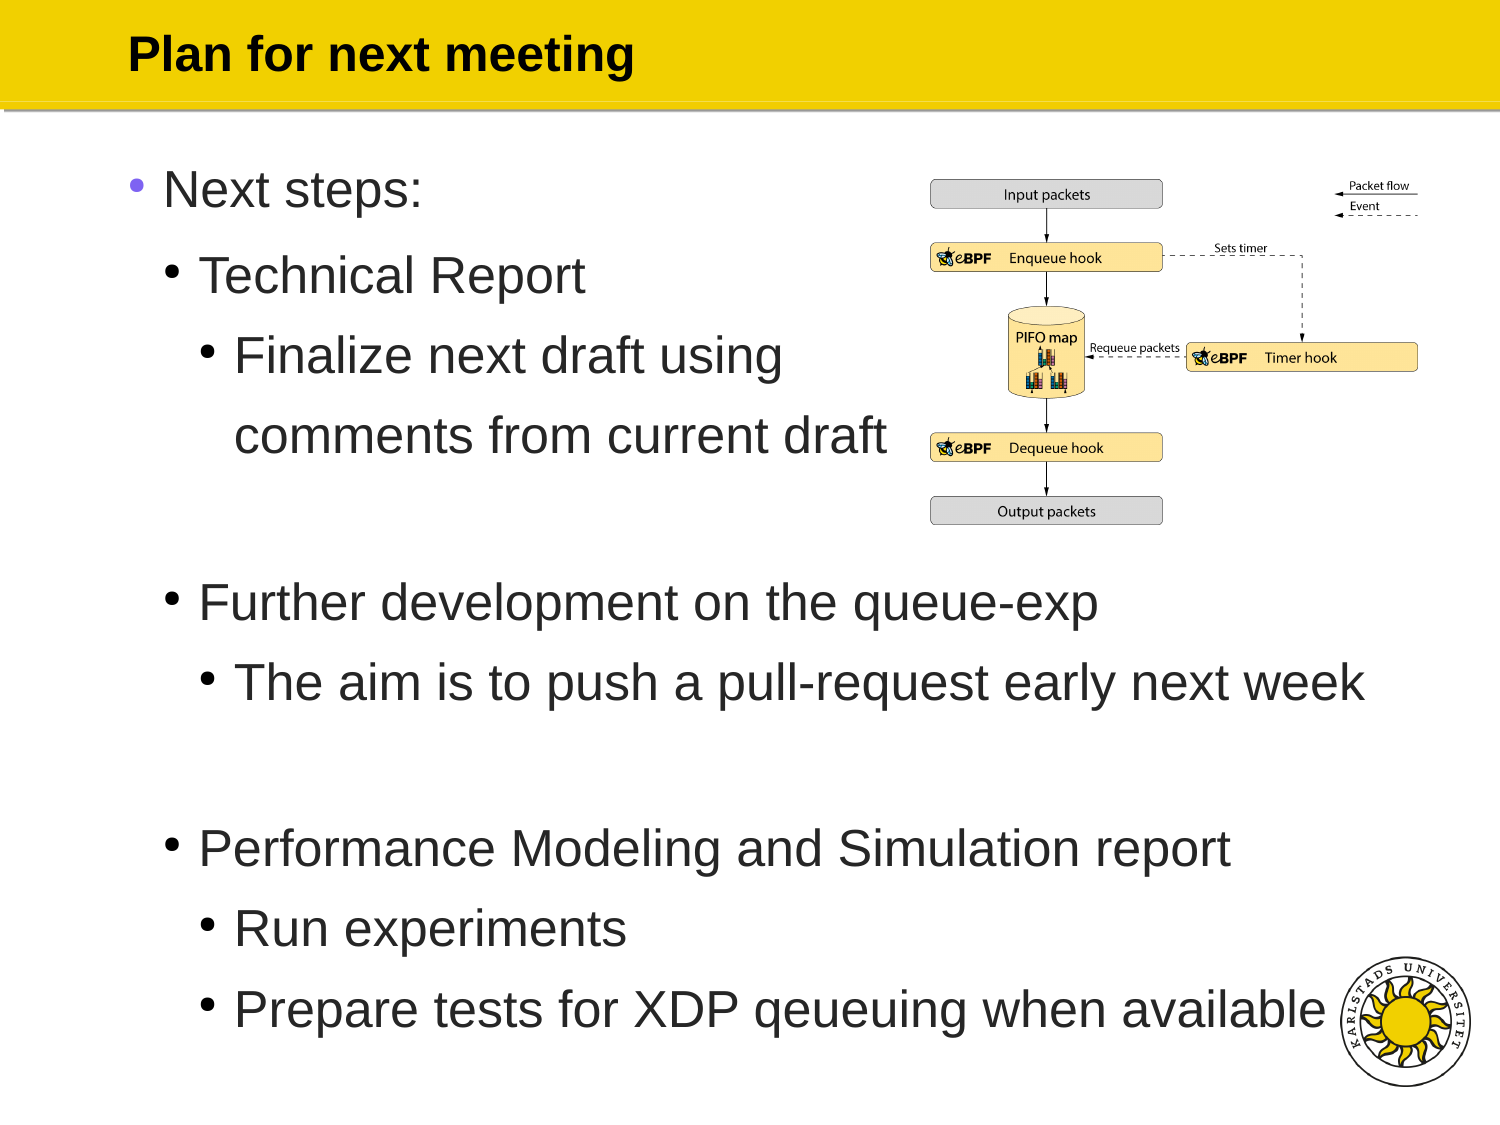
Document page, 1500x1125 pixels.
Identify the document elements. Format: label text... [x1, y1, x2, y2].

title Plan for next meeting [112, 0, 1388, 75]
picture [930, 179, 1418, 526]
picture [1340, 1066, 1471, 1095]
list Next steps: Technical Report Finalize next draft using comments from current draft Further development on the queue-exp The aim is to push a pull-request early next week Performance Modeling and Simulation report Run experiments Prepare tests for XDP qeueuing when available [112, 75, 1486, 1066]
